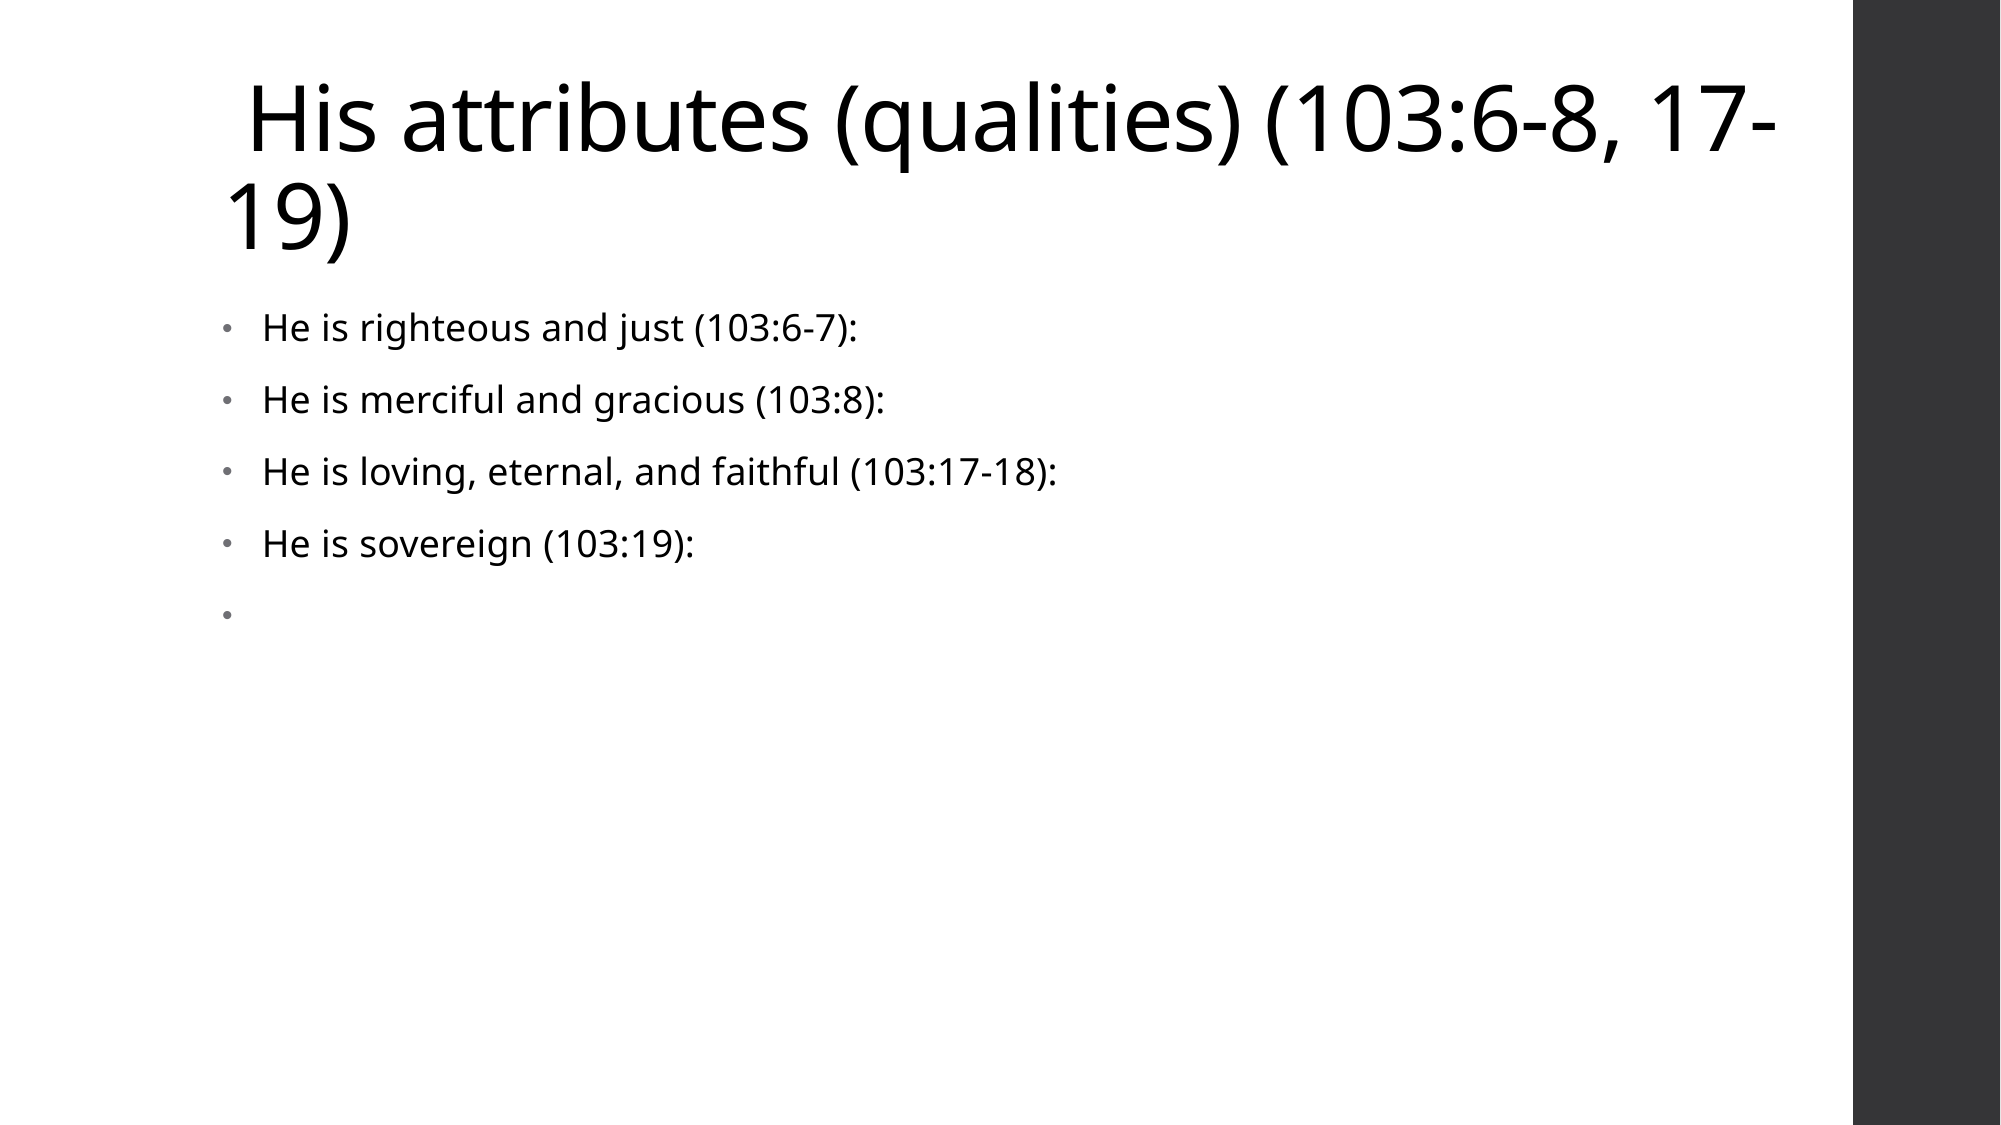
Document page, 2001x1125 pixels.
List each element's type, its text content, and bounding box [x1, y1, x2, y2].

list He is righteous and just (103:6-7): He is merciful and gracious (103:8): He is loving, eternal, and faithful (103:17-18): He is sovereign (103:19): [206, 299, 1617, 1014]
title His attributes (qualities) (103:6-8, 17-19) [206, 60, 1797, 278]
